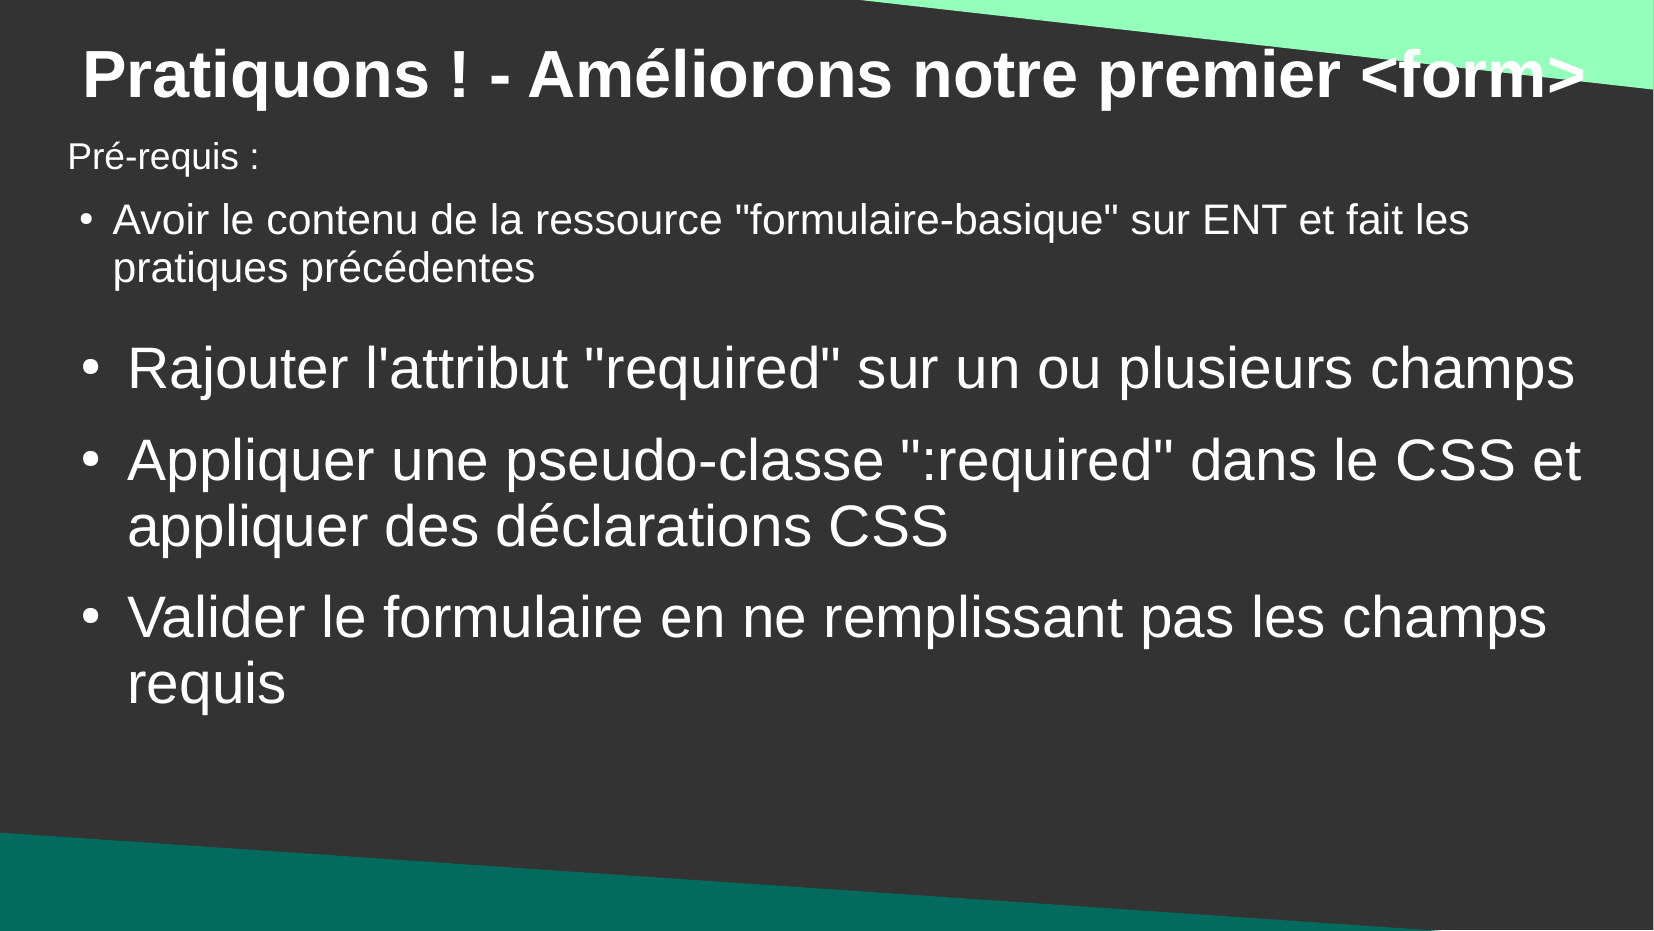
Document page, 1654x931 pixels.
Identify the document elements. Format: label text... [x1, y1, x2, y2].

list Rajouter l'attribut "required" sur un ou plusieurs champs Appliquer une pseudo-classe ":required" dans le CSS et appliquer des déclarations CSS Valider le formulaire en ne remplissant pas les champs requis [64, 335, 1589, 727]
text_box [860, 0, 1654, 37]
title Pratiquons ! - Améliorons notre premier <form> [82, 37, 1654, 187]
list Pré-requis : Avoir le contenu de la ressource "formulaire-basique" sur ENT et fait les pratiques précédentes [67, 135, 1607, 293]
